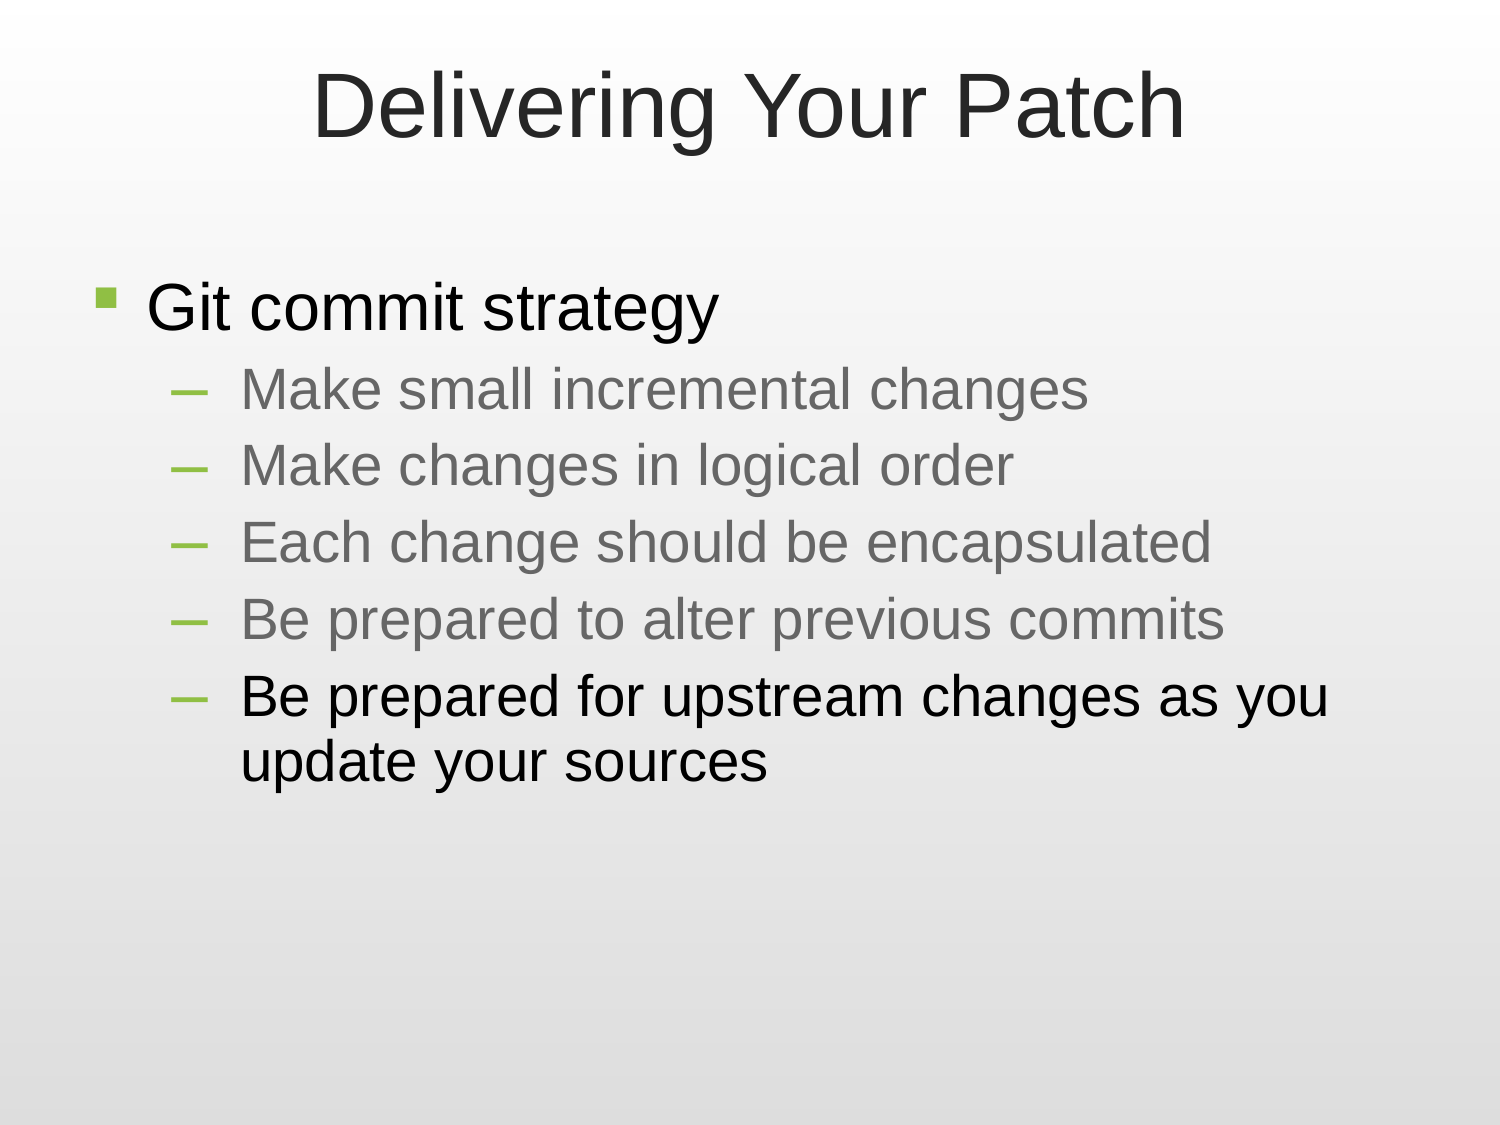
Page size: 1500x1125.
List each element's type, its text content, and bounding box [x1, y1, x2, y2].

list Git commit strategy Make small incremental changes Make changes in logical order Each change should be encapsulated Be prepared to alter previous commits Be prepared for upstream changes as you update your sources [75, 262, 1425, 1005]
title Delivering Your Patch [75, 19, 1425, 191]
